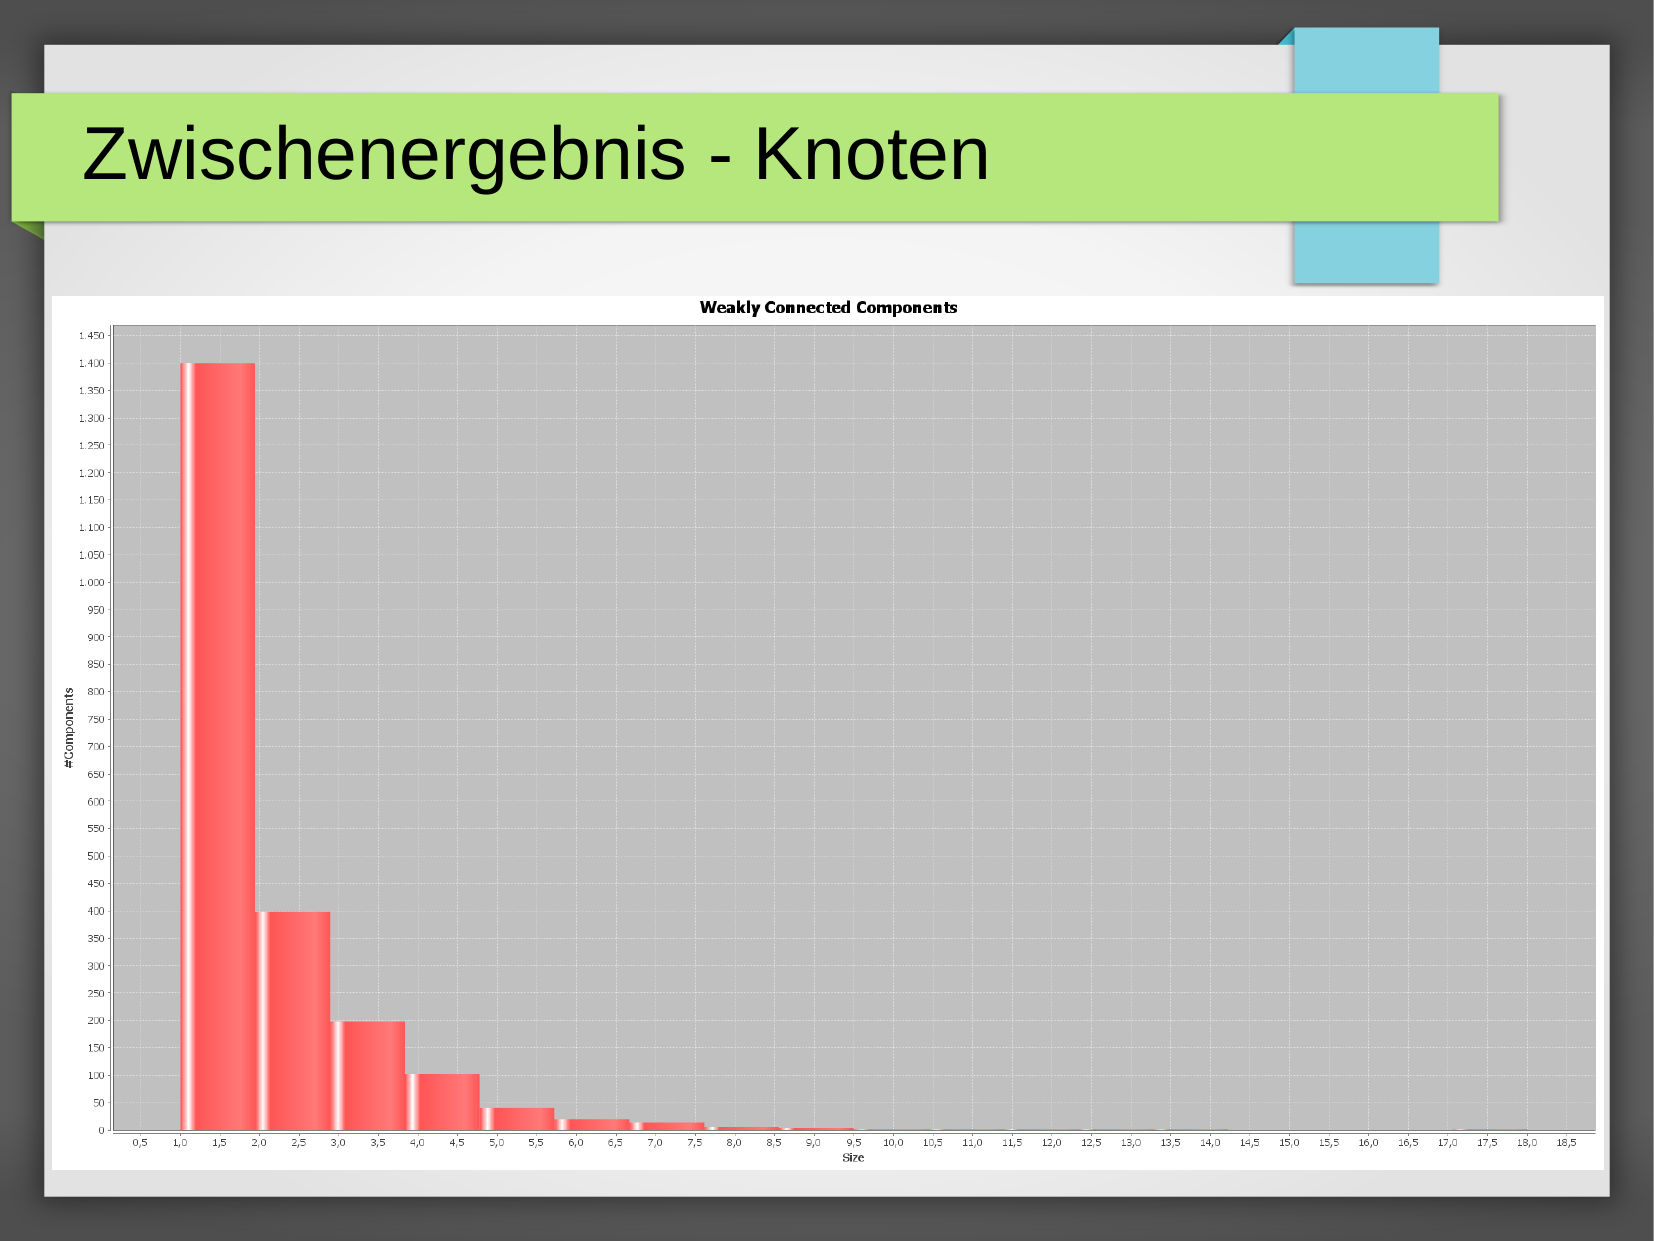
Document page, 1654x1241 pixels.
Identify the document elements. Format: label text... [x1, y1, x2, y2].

picture [0, 0, 1654, 1241]
title Zwischenergebnis - Knoten [82, 94, 1264, 213]
